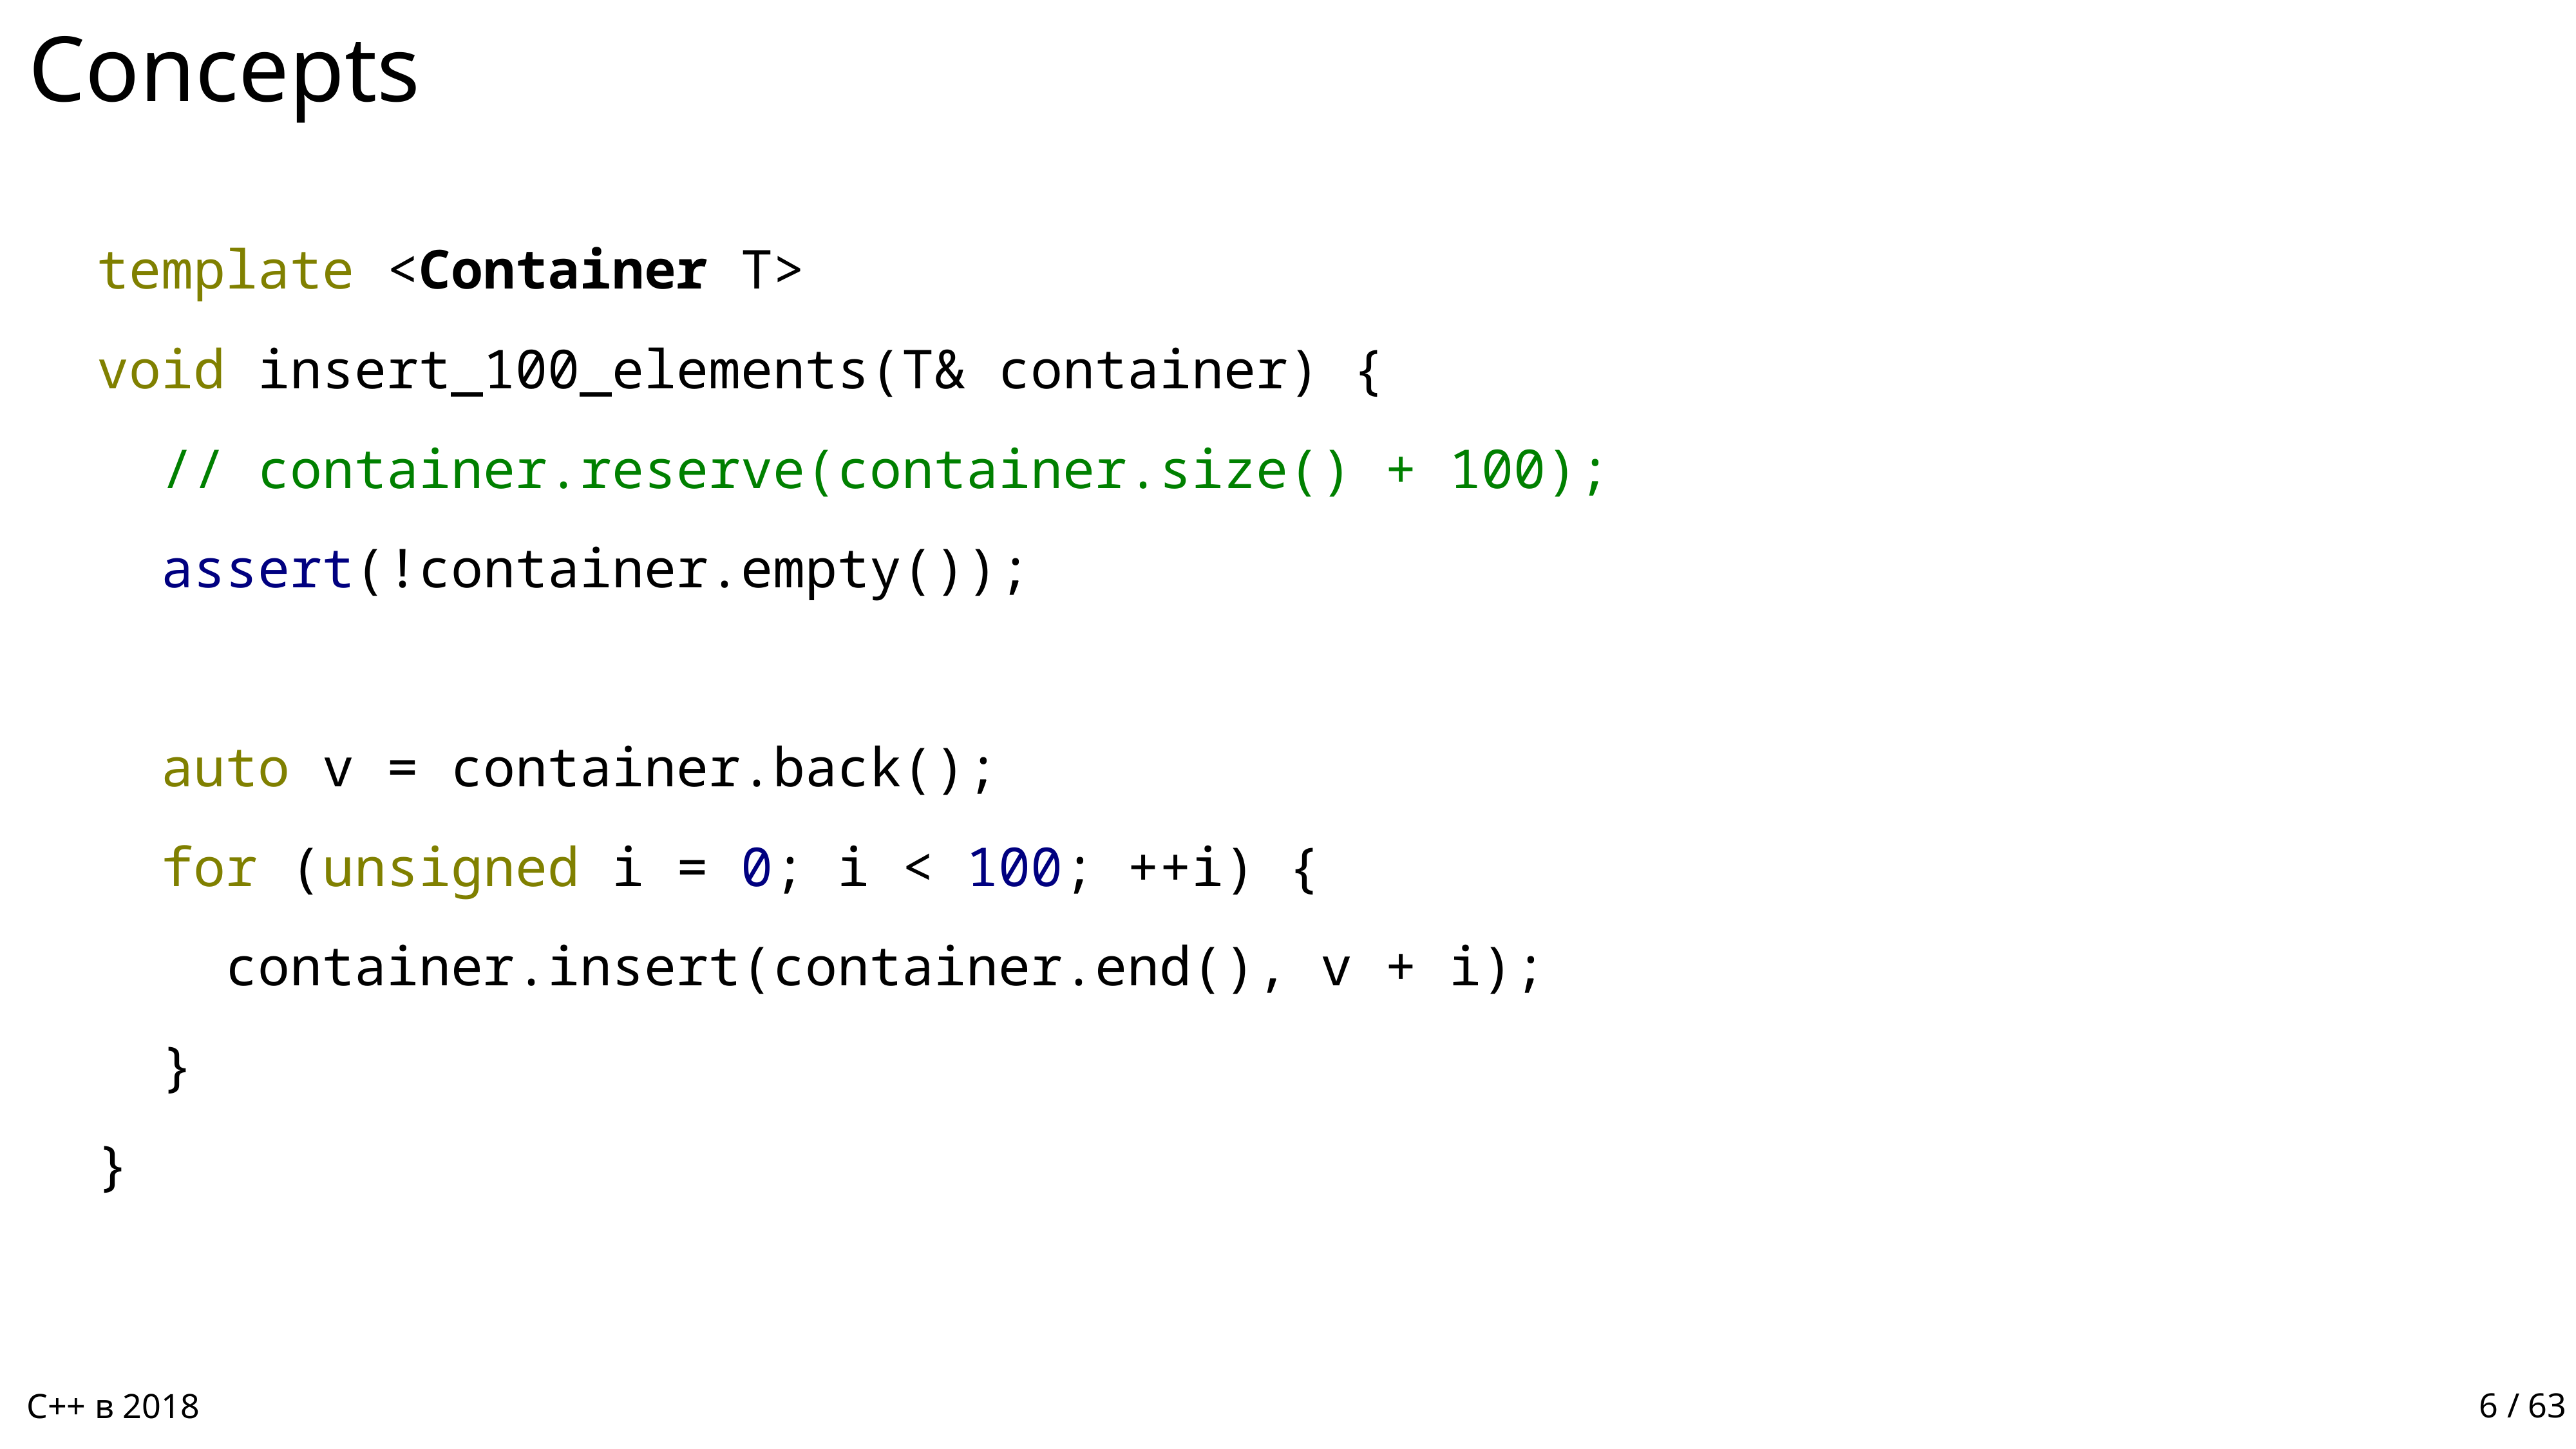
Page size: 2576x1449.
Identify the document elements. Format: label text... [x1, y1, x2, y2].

list template <Container T> void insert_100_elements(T& container) { // container.reserve(container.size() + 100); assert(!container.empty()); auto v = container.back(); for (unsigned i = 0; i < 100; ++i) { container.insert(container.end(), v + i); } } [87, 214, 2551, 1382]
title Concepts [19, 19, 2551, 155]
list <number> / 63 [1479, 1376, 2576, 1431]
list C++ в 2018 [17, 1376, 1114, 1431]
